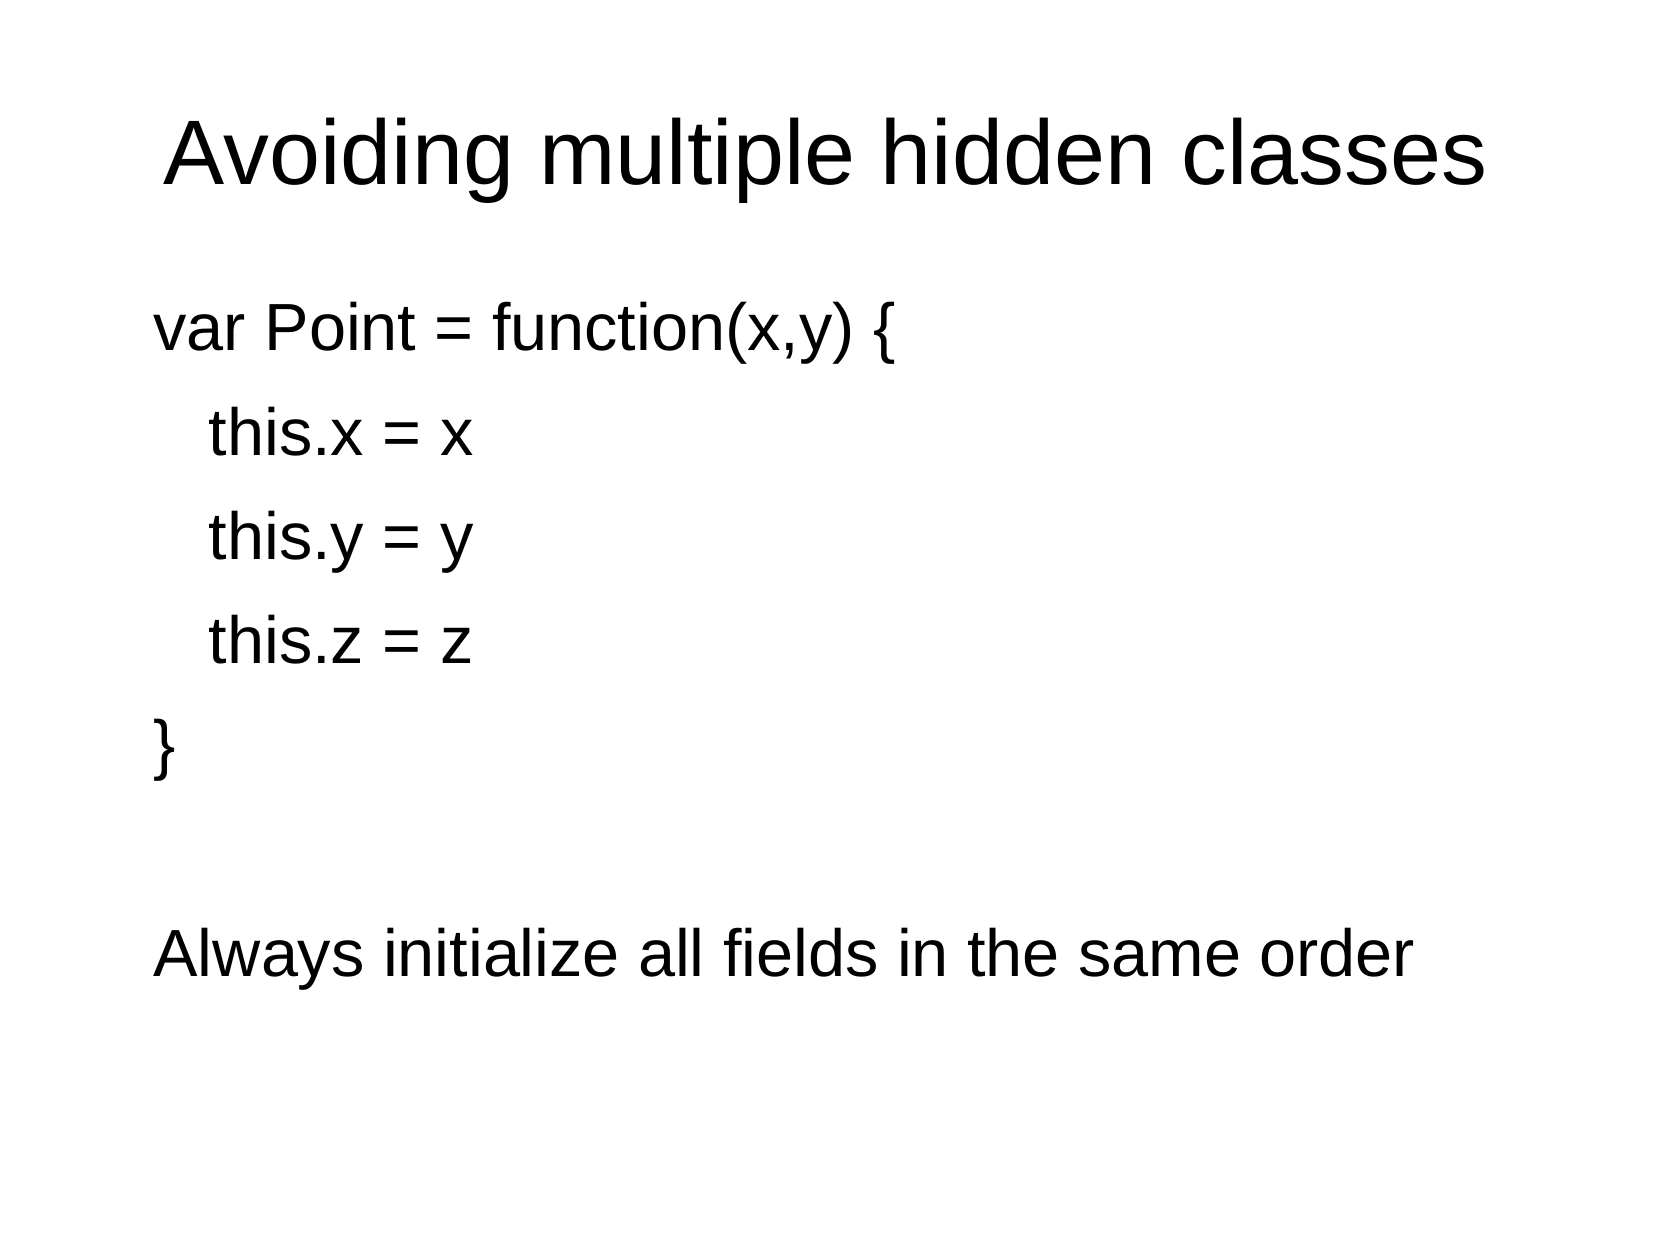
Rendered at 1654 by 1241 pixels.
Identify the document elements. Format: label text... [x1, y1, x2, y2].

title Avoiding multiple hidden classes [82, 49, 1571, 257]
list var Point = function(x,y) { this.x = x this.y = y this.z = z } Always initialize all fields in the same order [82, 290, 1538, 1010]
